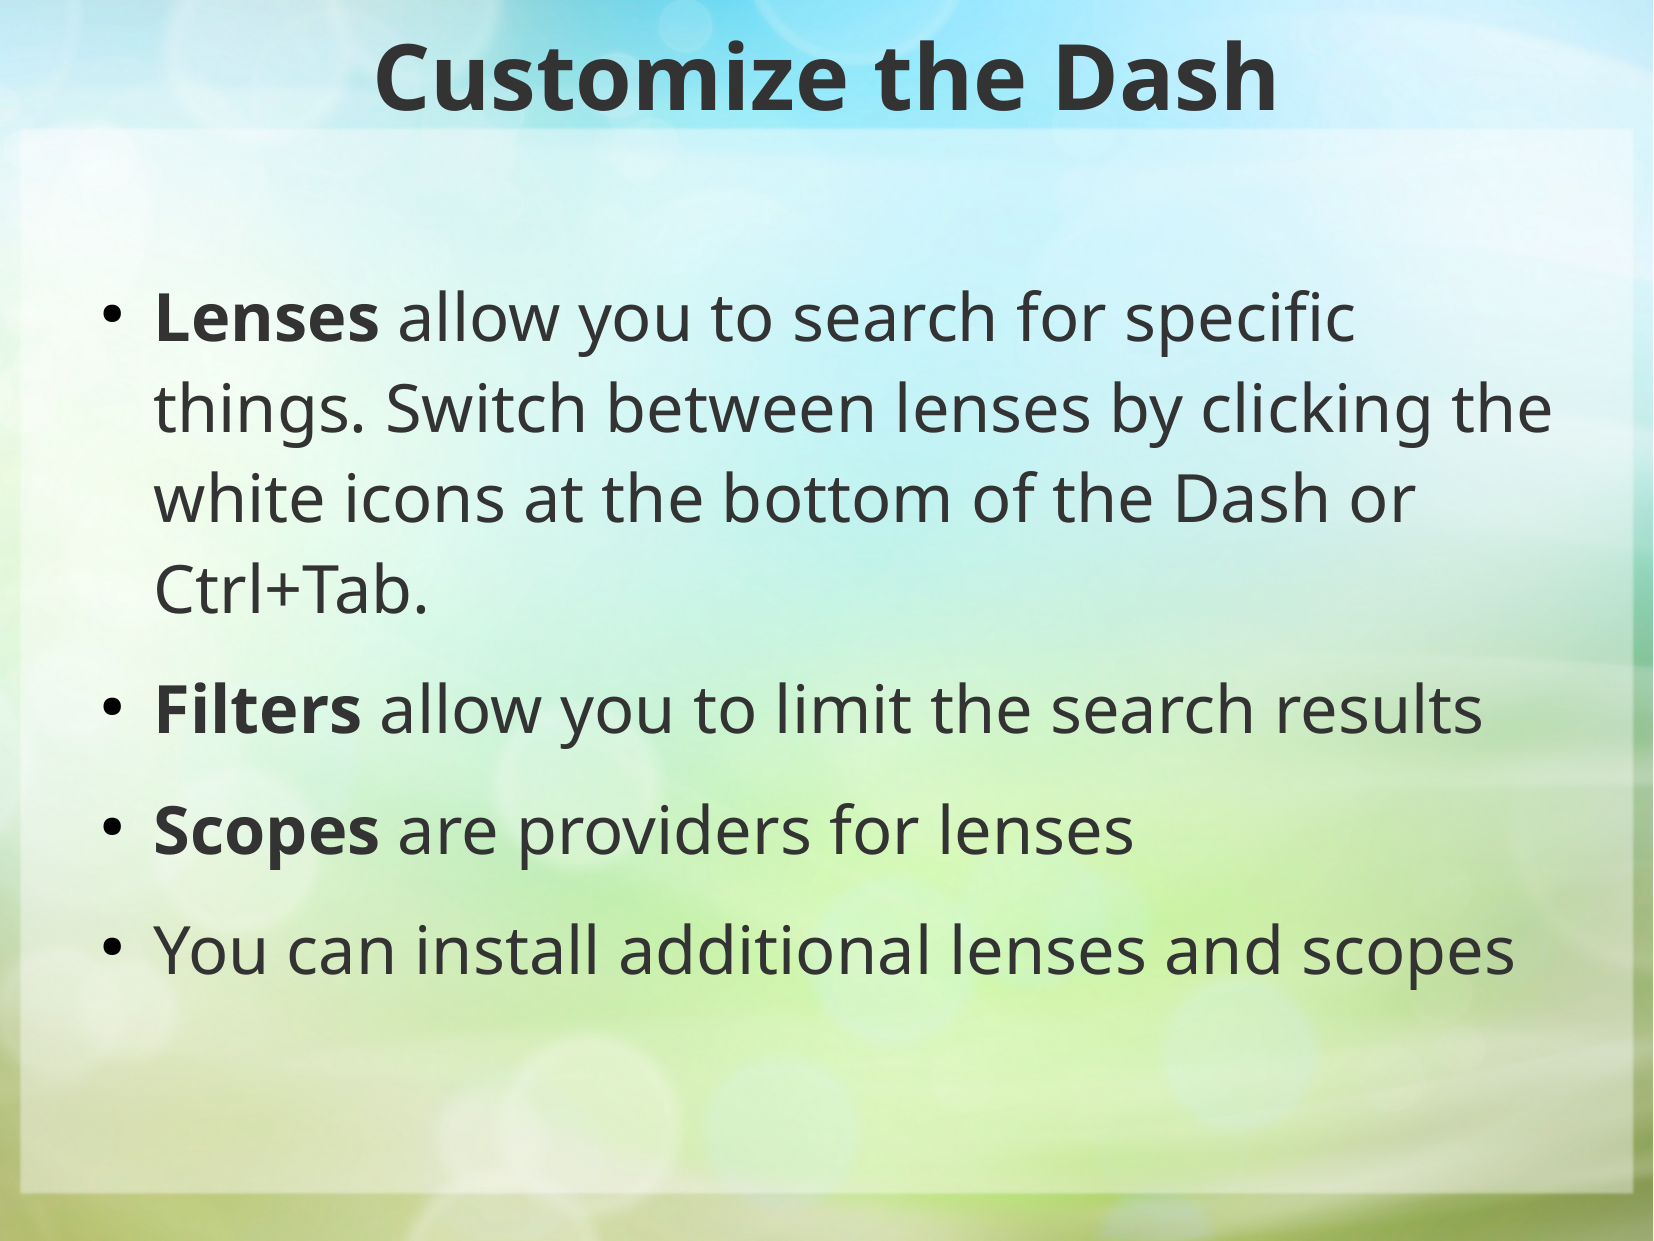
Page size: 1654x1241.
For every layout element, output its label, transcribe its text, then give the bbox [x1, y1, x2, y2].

list Lenses allow you to search for specific things. Switch between lenses by clicking the white icons at the bottom of the Dash or Ctrl+Tab. Filters allow you to limit the search results Scopes are providers for lenses You can install additional lenses and scopes [82, 222, 1571, 1042]
title Customize the Dash [82, 0, 1571, 151]
picture [0, 0, 1654, 1241]
